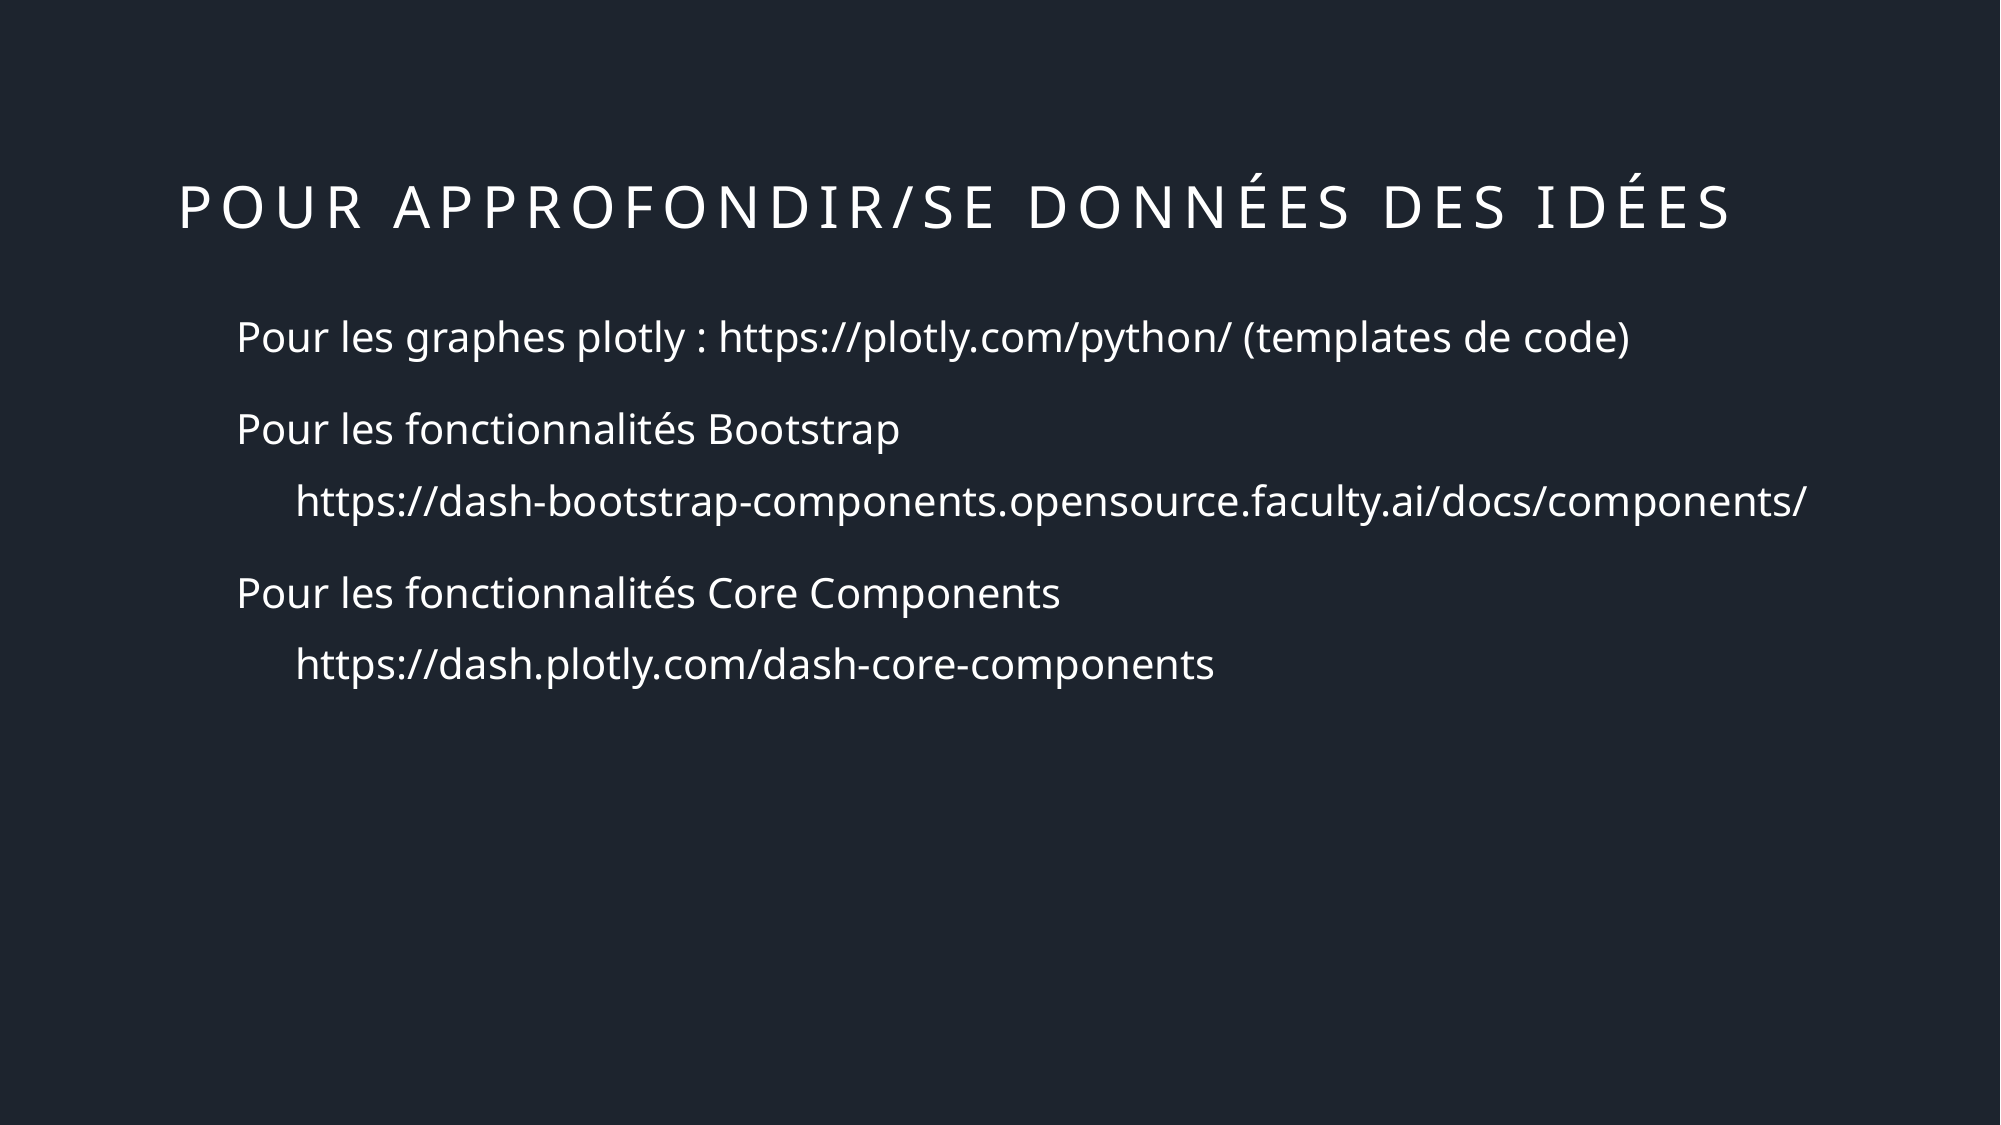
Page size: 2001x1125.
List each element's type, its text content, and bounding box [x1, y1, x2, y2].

title Pour approfondir/se données des idées [177, 165, 1822, 274]
list Pour les graphes plotly : https://plotly.com/python/ (templates de code) Pour les fonctionnalités Bootstrap https://dash-bootstrap-components.opensource.faculty.ai/docs/components/ Pour les fonctionnalités Core Components https://dash.plotly.com/dash-core-components [177, 293, 1822, 947]
